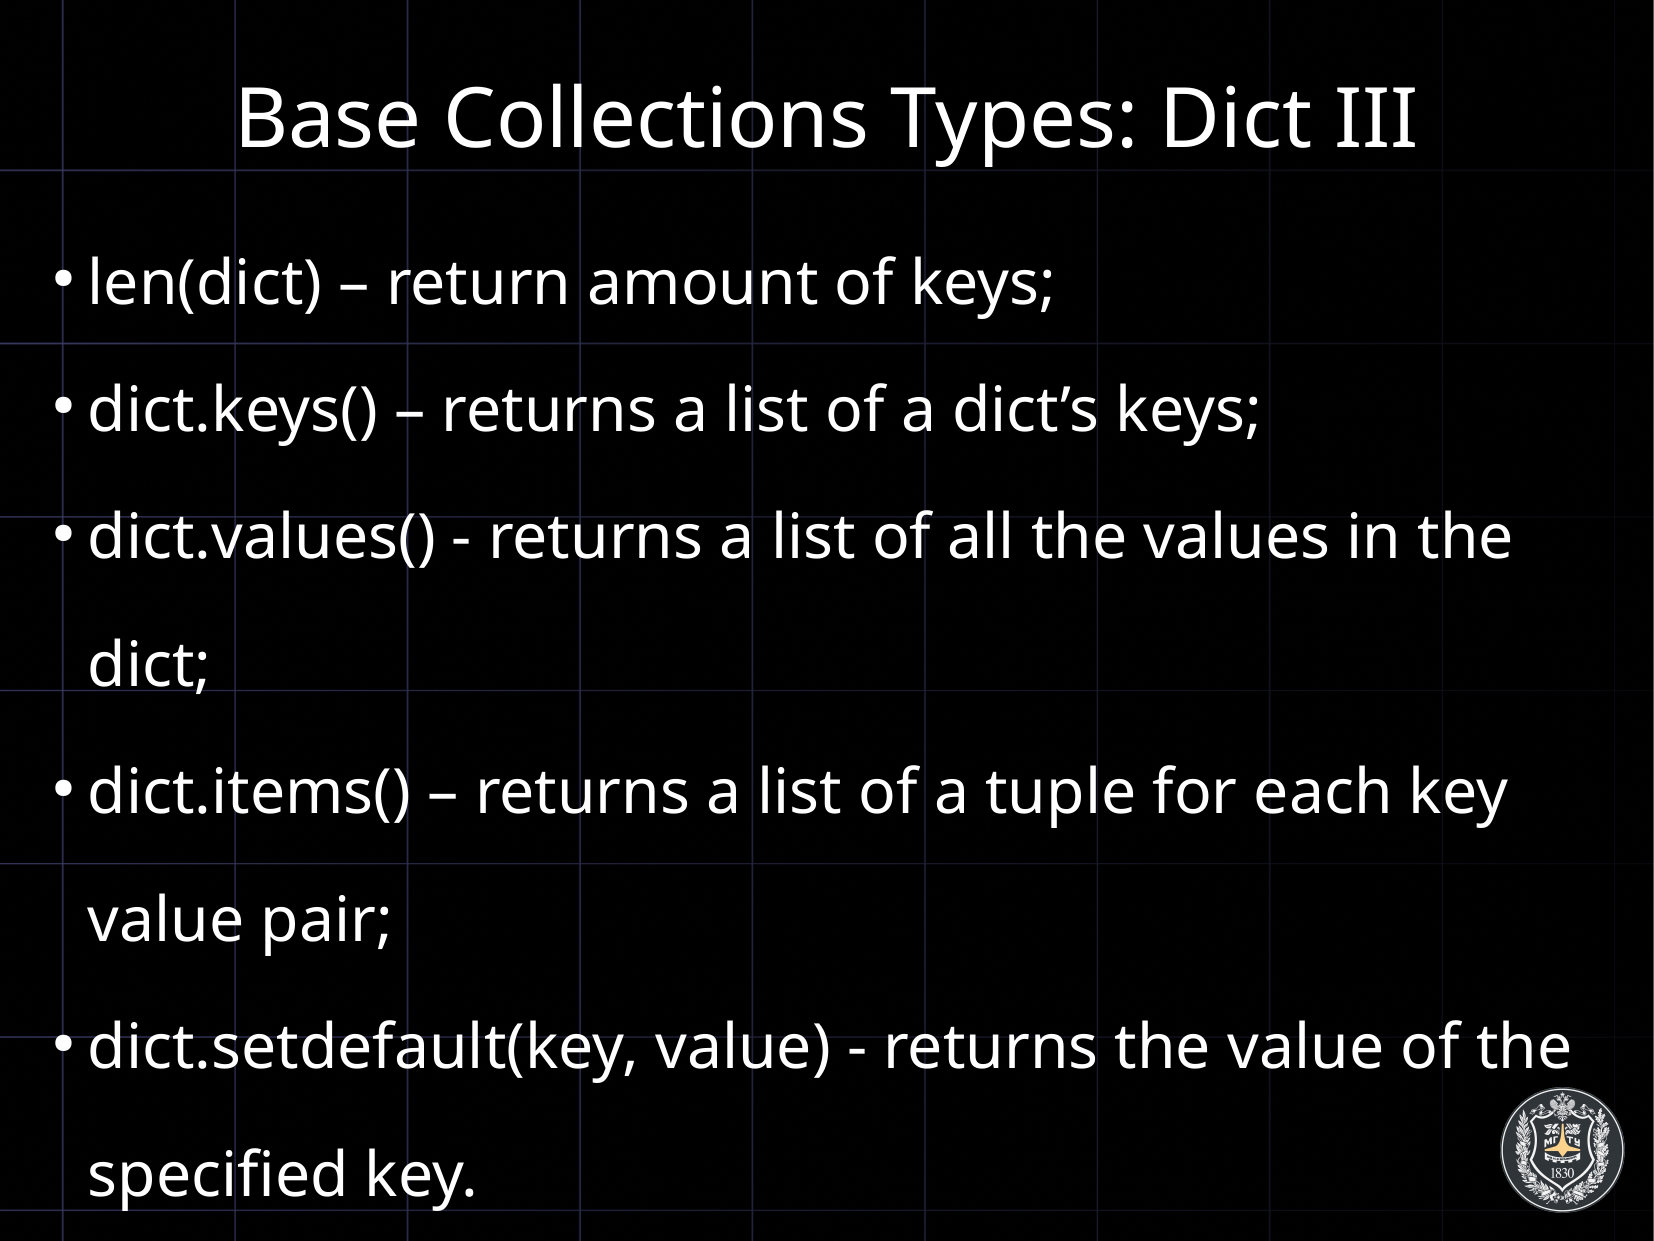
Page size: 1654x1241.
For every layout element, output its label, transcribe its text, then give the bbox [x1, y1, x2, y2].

title Base Collections Types: Dict III [82, 37, 1571, 187]
text_box len(dict) – return amount of keys; dict.keys() – returns a list of a dict’s keys; dict.values() - returns a list of all the values in the dict; dict.items() – returns a list of a tuple for each key value pair; dict.setdefault(key, value) - returns the value of the specified key. And more... [37, 187, 1613, 1185]
picture [0, 0, 1654, 1241]
